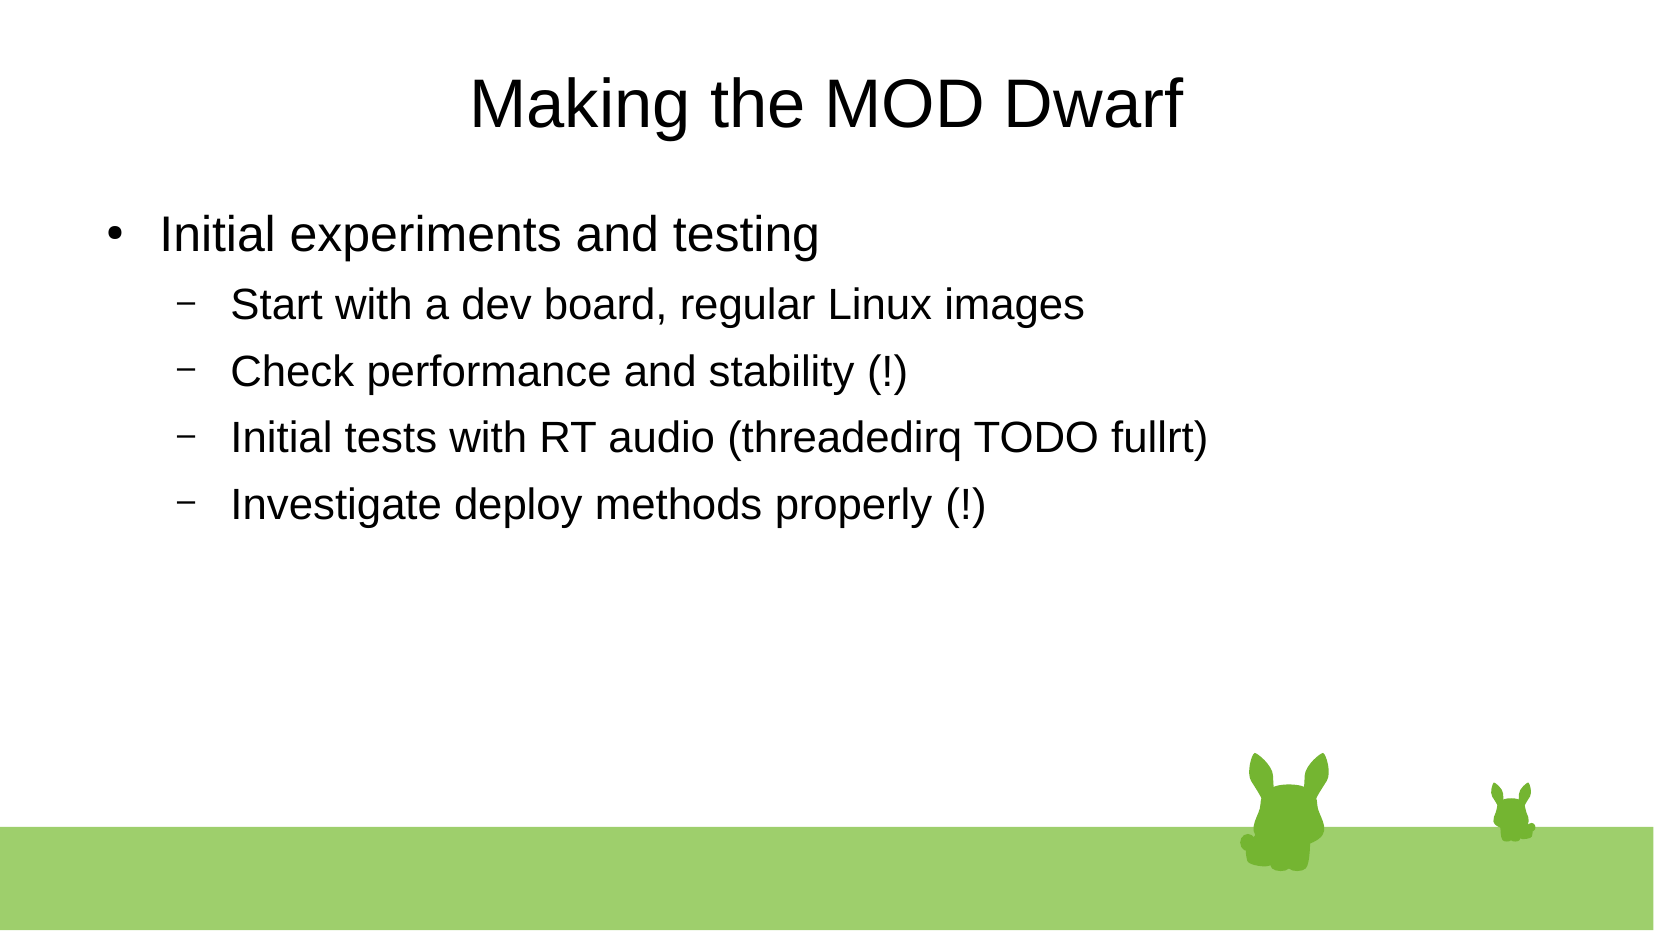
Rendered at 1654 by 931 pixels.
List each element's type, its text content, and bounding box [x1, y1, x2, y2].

title Making the MOD Dwarf [88, 29, 1565, 178]
list Initial experiments and testing Start with a dev board, regular Linux images Check performance and stability (!) Initial tests with RT audio (threadedirq TODO fullrt) Investigate deploy methods properly (!) [88, 206, 1565, 739]
